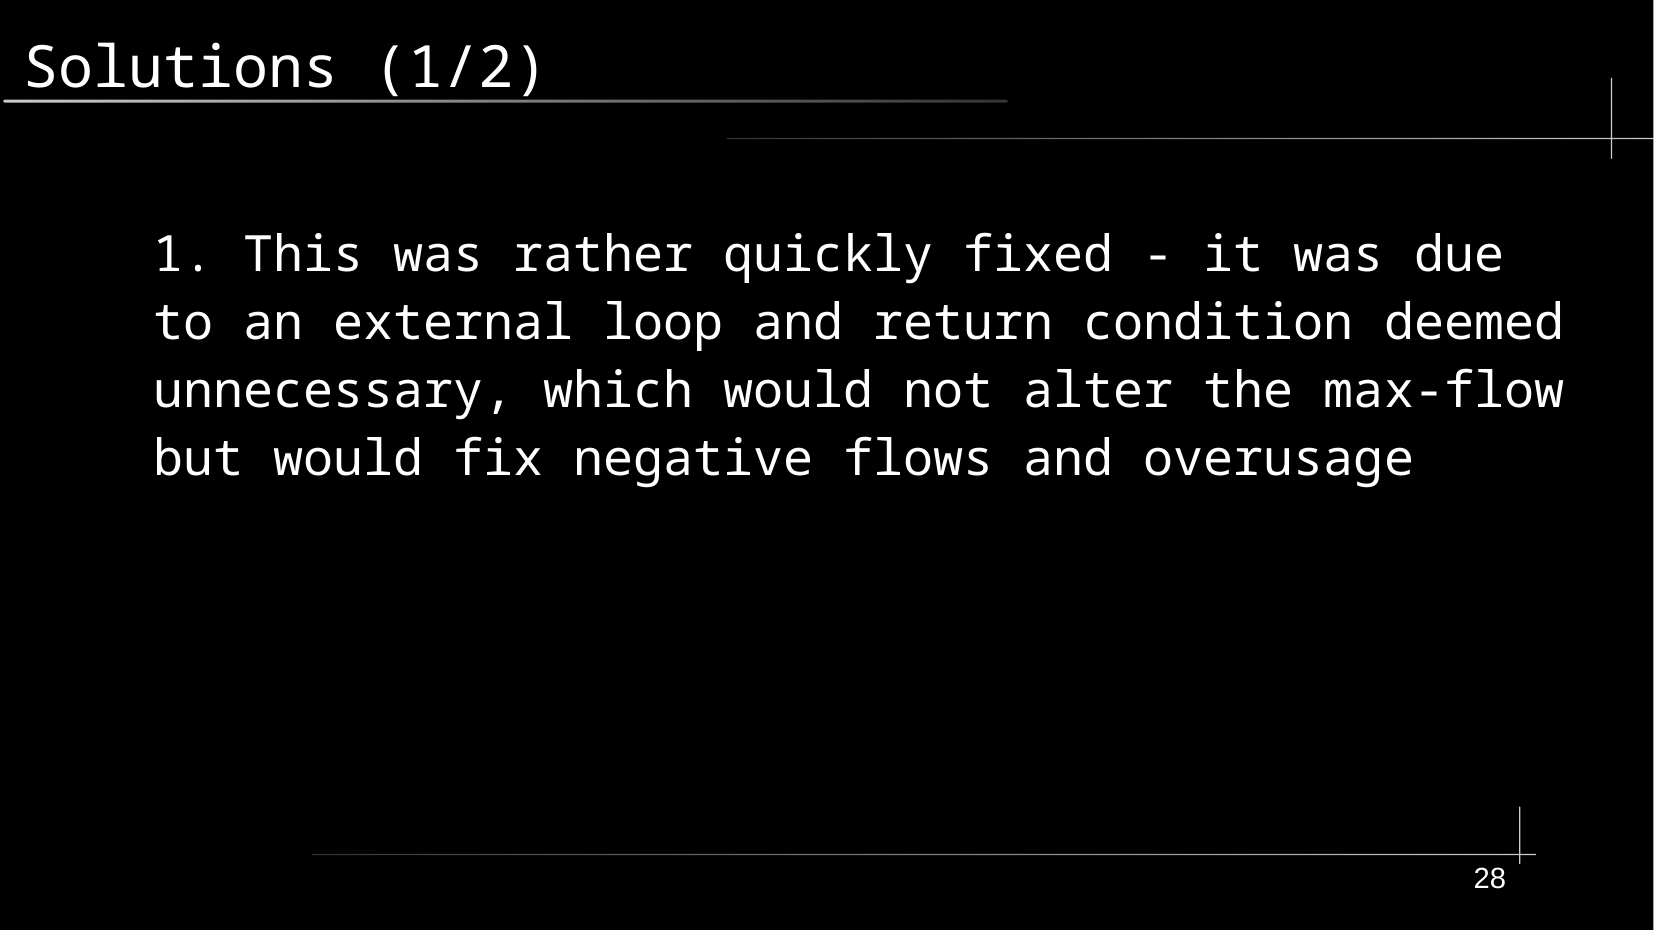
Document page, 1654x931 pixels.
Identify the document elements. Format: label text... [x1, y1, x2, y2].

title Solutions (1/2) [23, 11, 1589, 119]
list 1. This was rather quickly fixed - it was due to an external loop and return condition deemed unnecessary, which would not alter the max-flow but would fix negative flows and overusage [82, 217, 1571, 758]
